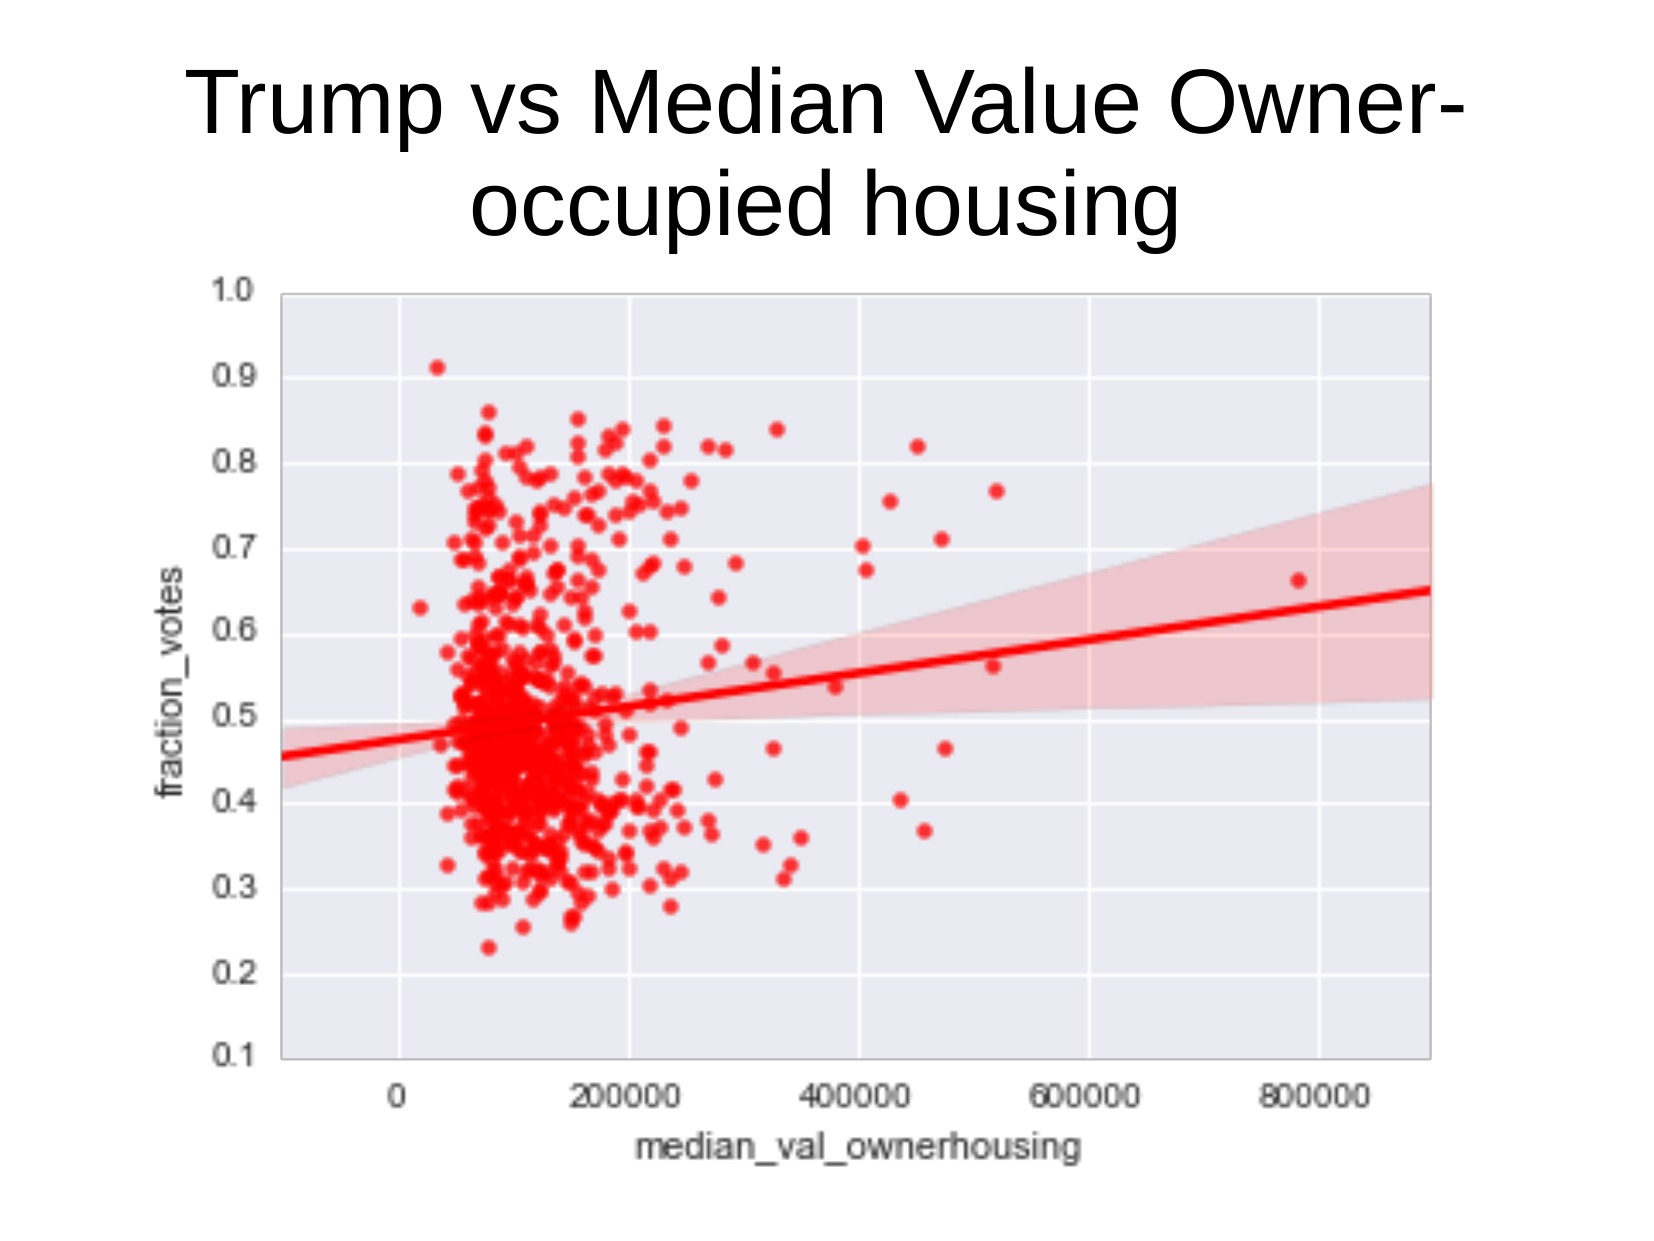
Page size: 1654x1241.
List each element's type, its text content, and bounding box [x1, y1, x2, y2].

picture [135, 254, 1456, 1192]
title Trump vs Median Value Owner-occupied housing [82, 49, 1571, 257]
